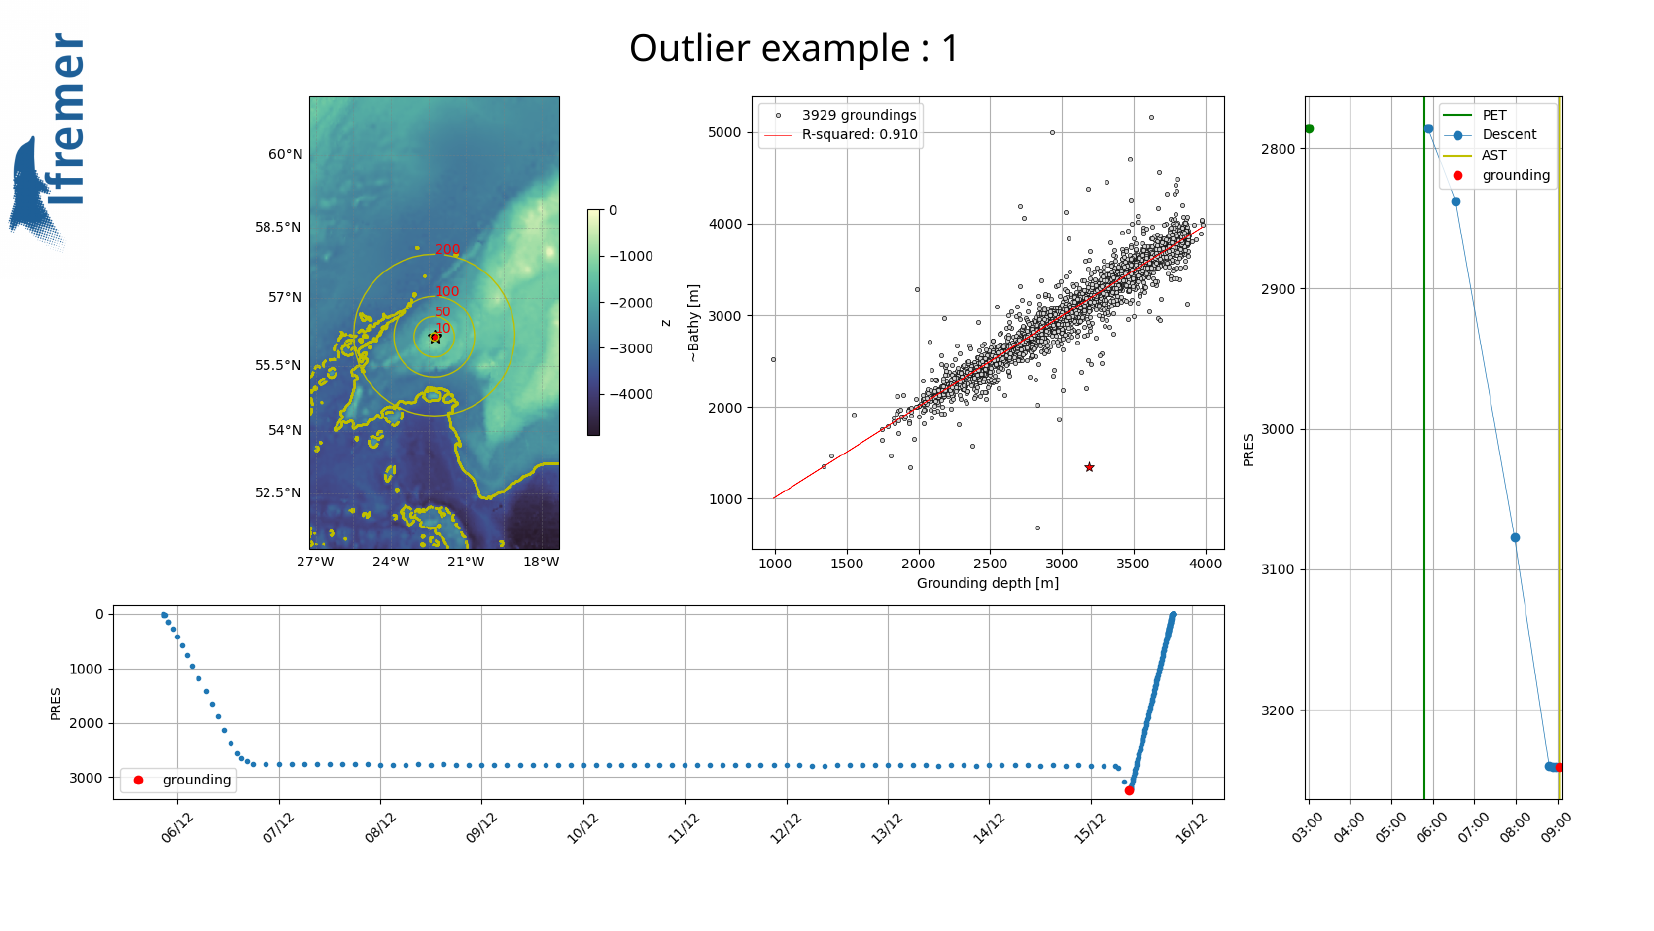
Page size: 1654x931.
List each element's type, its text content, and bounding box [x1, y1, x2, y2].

picture [0, 0, 1595, 857]
text_box Outlier example : 1 [614, 14, 999, 71]
